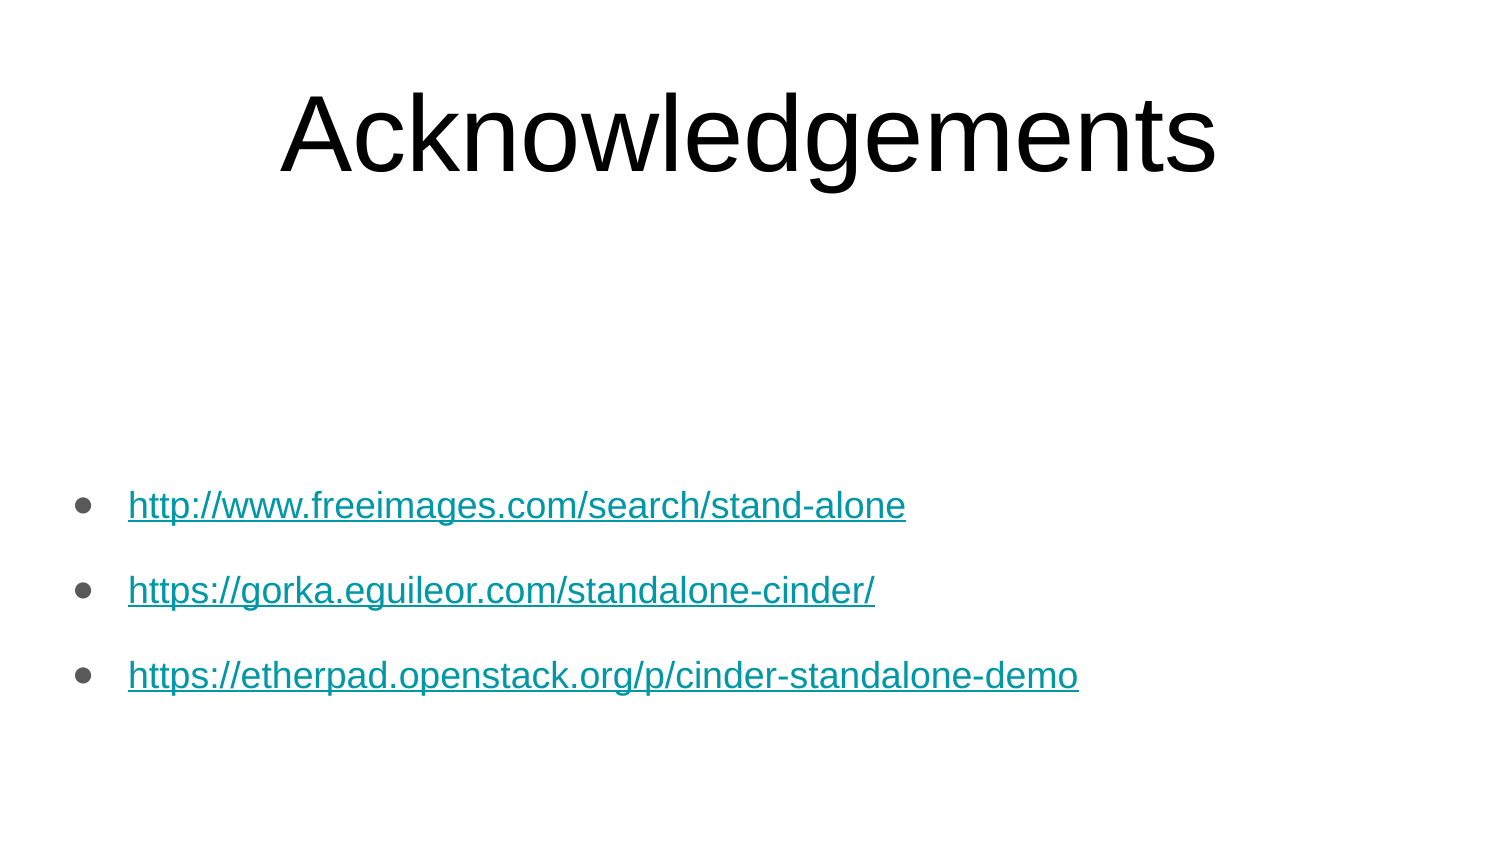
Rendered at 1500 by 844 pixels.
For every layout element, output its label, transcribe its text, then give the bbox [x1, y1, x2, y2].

title Acknowledgements [51, 62, 1449, 209]
subtitle http://www.freeimages.com/search/stand-alone https://gorka.eguileor.com/standalone-cinder/ https://etherpad.openstack.org/p/cinder-standalone-demo [38, 458, 1436, 589]
